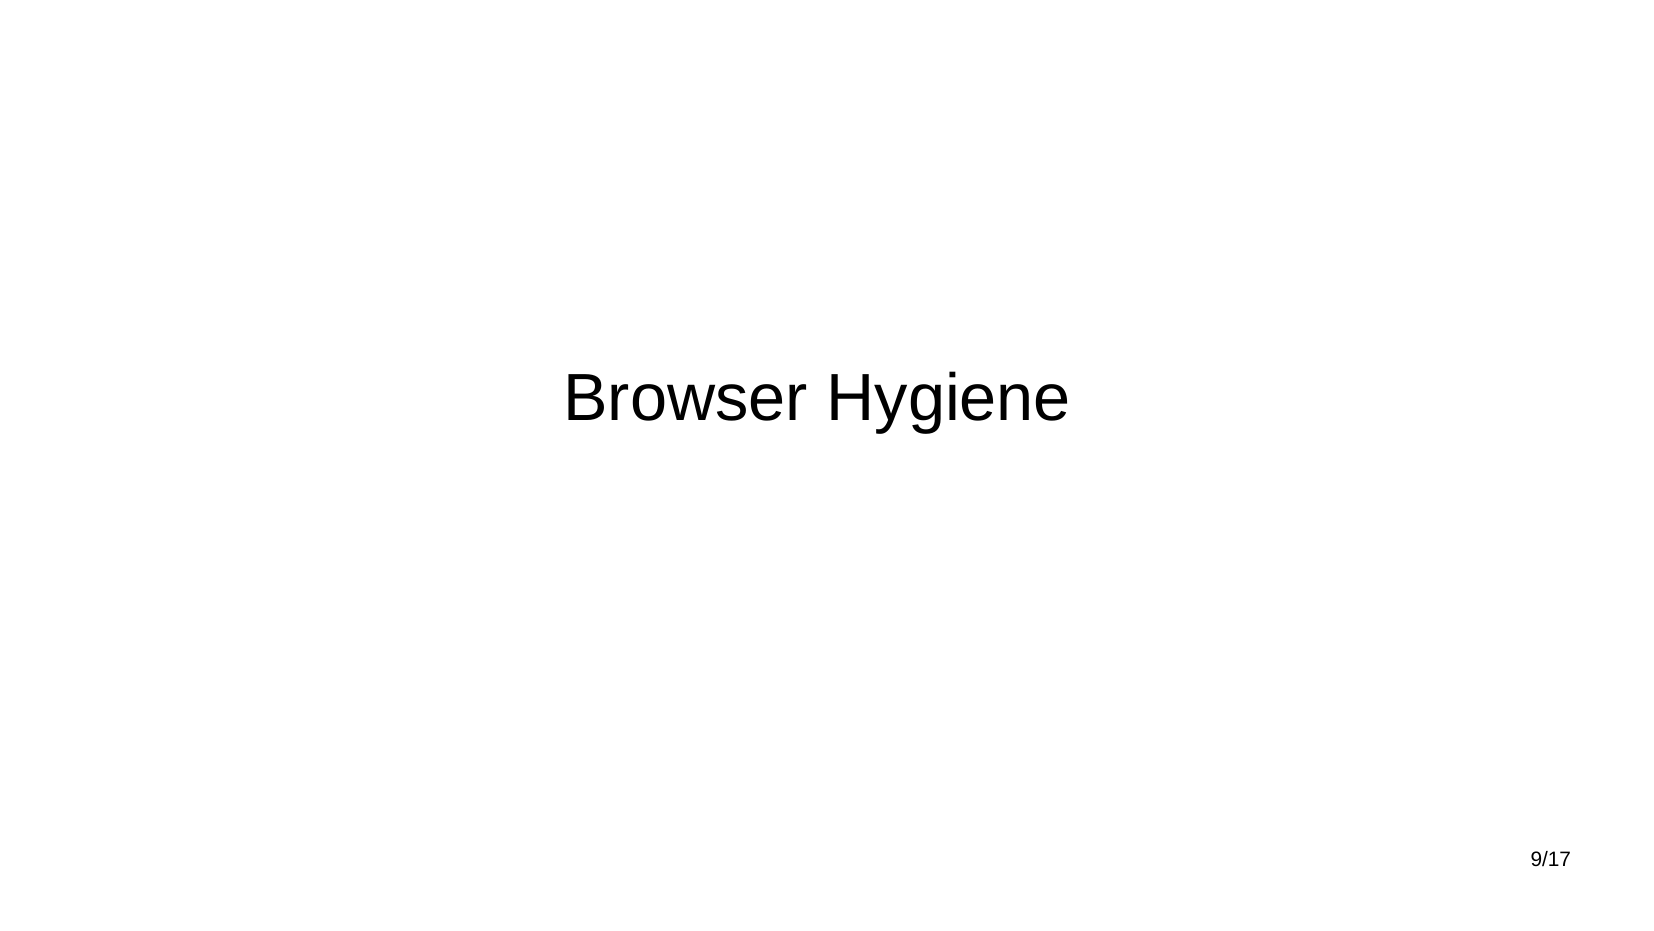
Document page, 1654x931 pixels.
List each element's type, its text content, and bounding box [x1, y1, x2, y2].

subtitle Browser Hygiene [82, 37, 1571, 757]
